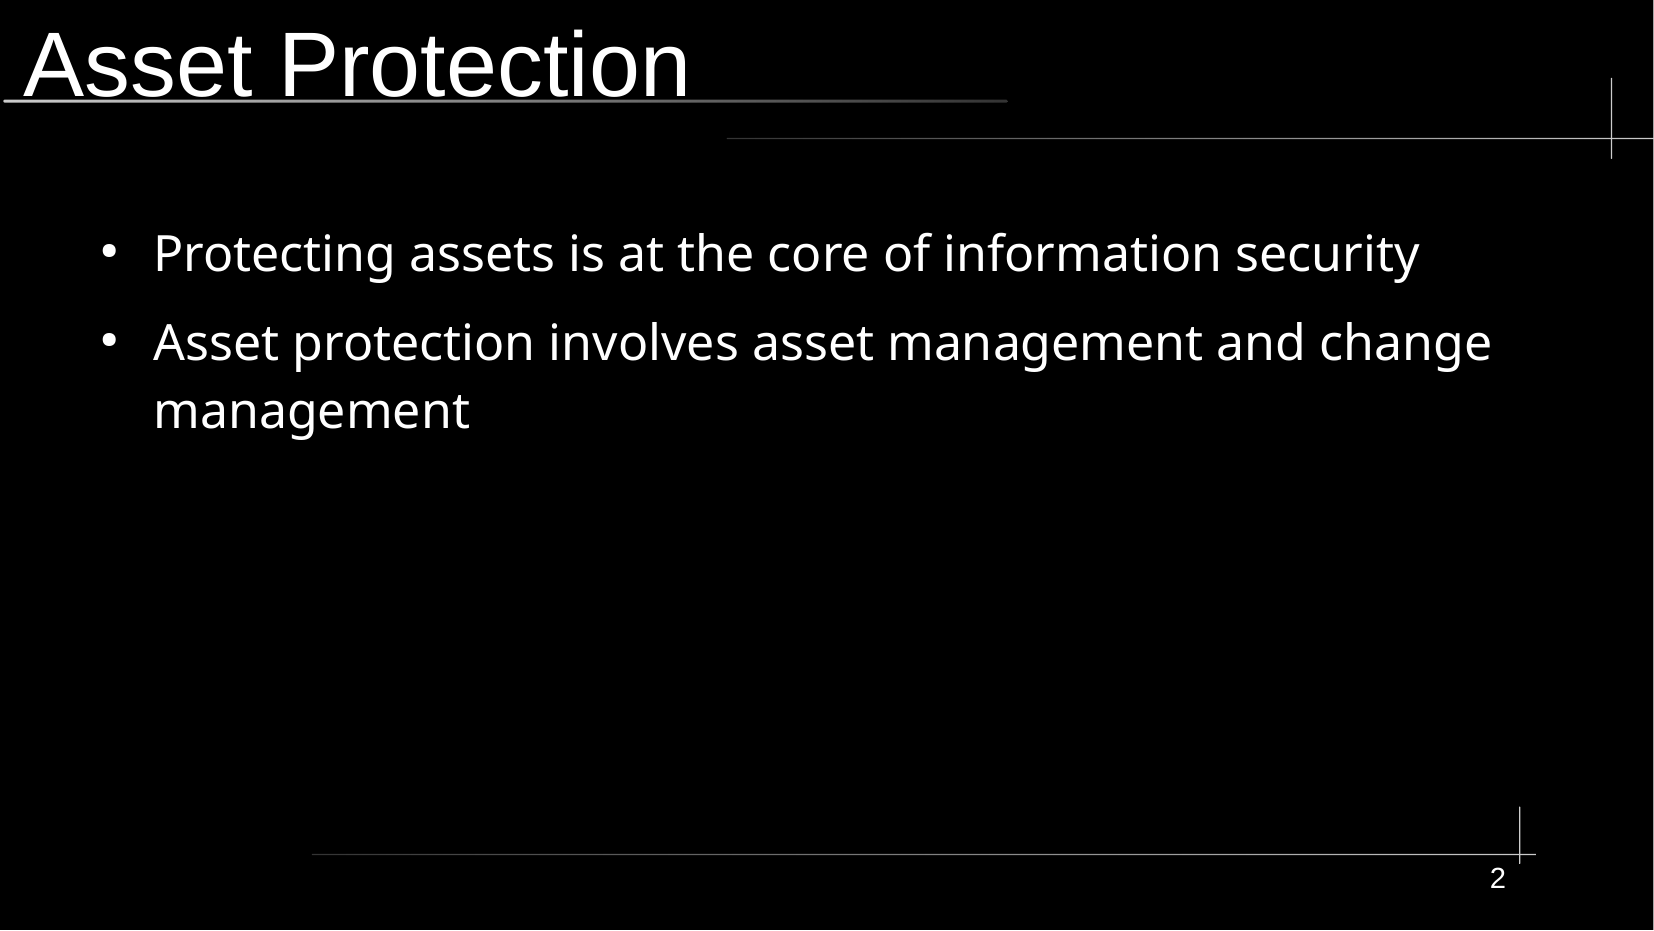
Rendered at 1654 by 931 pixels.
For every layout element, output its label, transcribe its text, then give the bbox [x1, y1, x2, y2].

list Protecting assets is at the core of information security Asset protection involves asset management and change management [82, 217, 1571, 758]
title Asset Protection [23, 11, 1589, 119]
